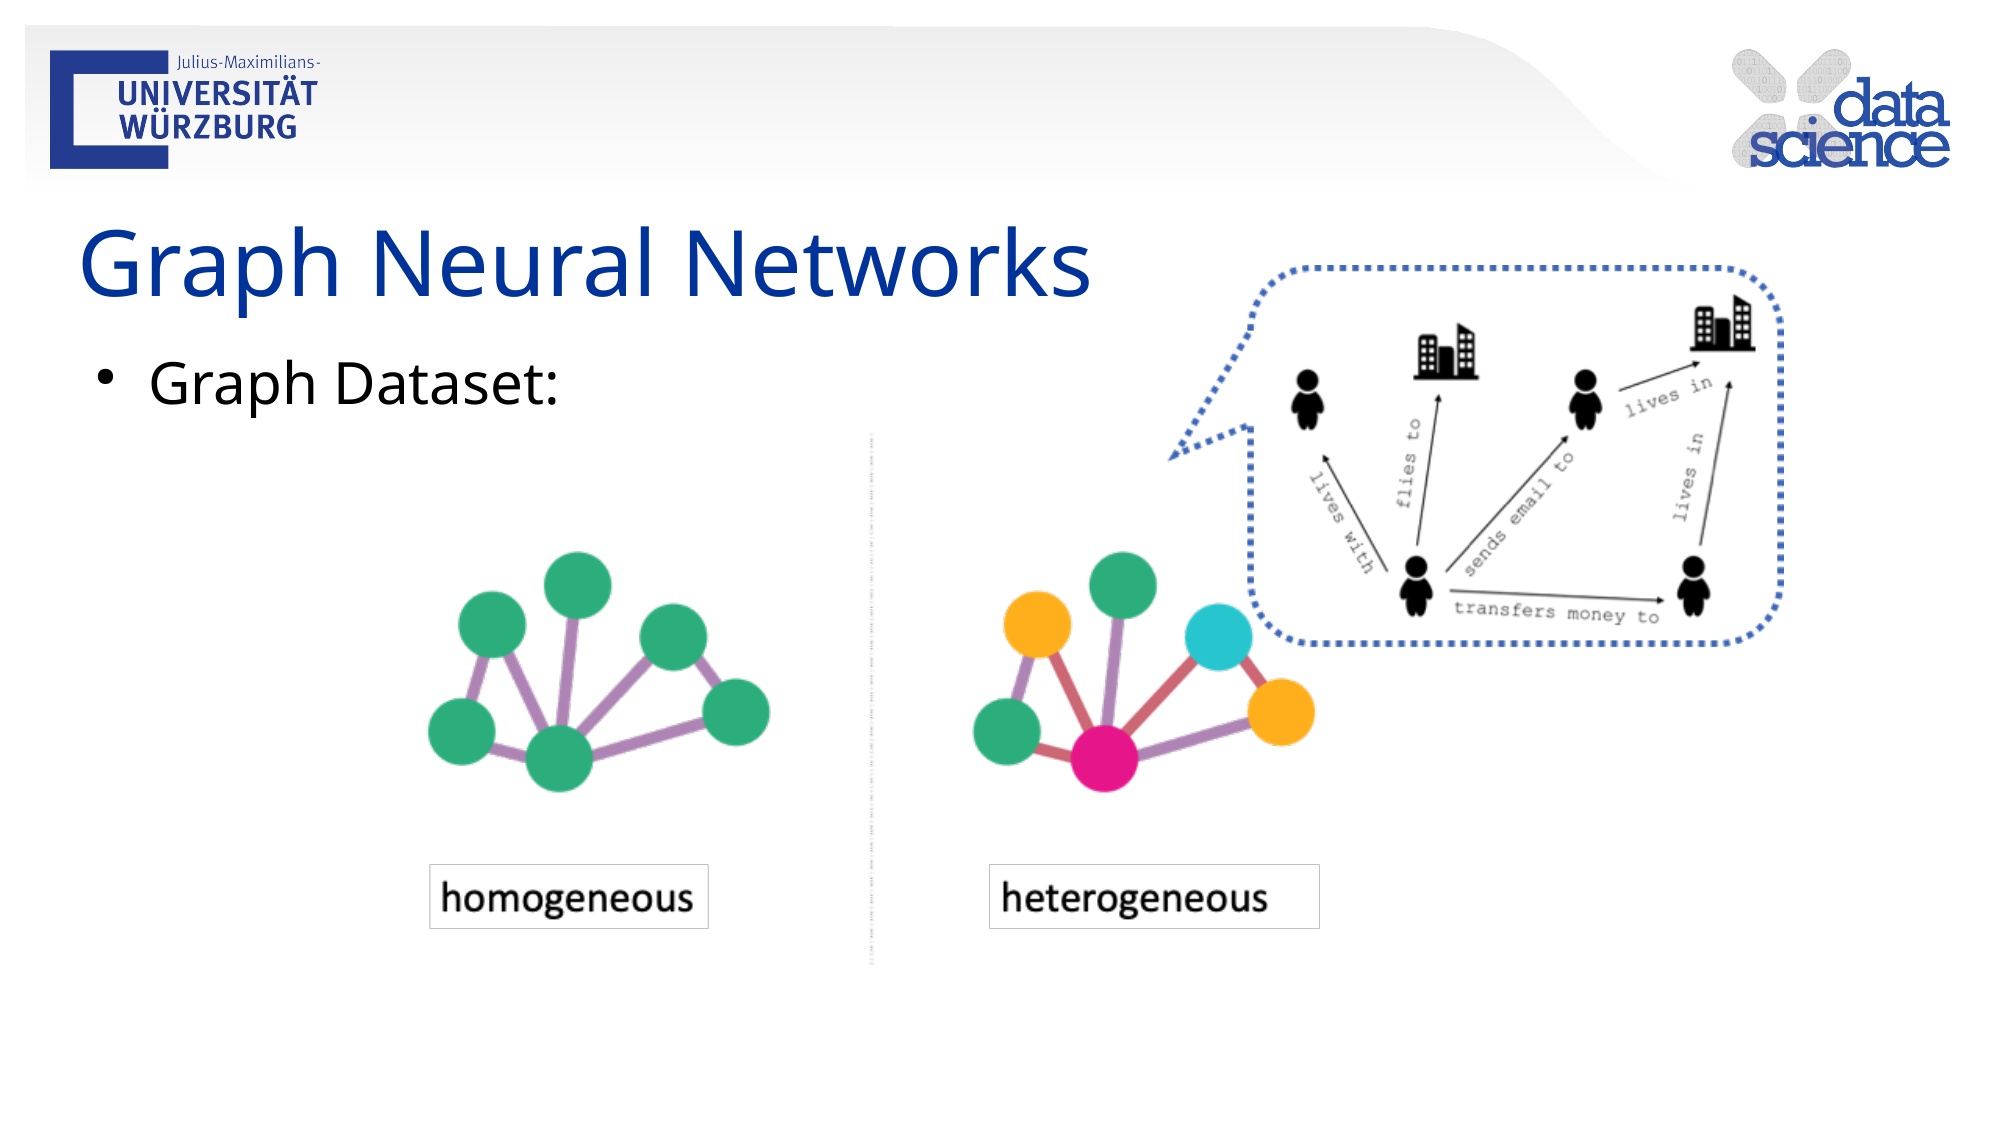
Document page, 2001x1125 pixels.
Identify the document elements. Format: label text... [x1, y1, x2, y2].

picture [413, 265, 1784, 965]
list Graph Dataset: [77, 347, 1901, 1014]
picture [1732, 49, 1950, 168]
picture [50, 50, 321, 169]
title Graph Neural Networks [77, 198, 1901, 324]
